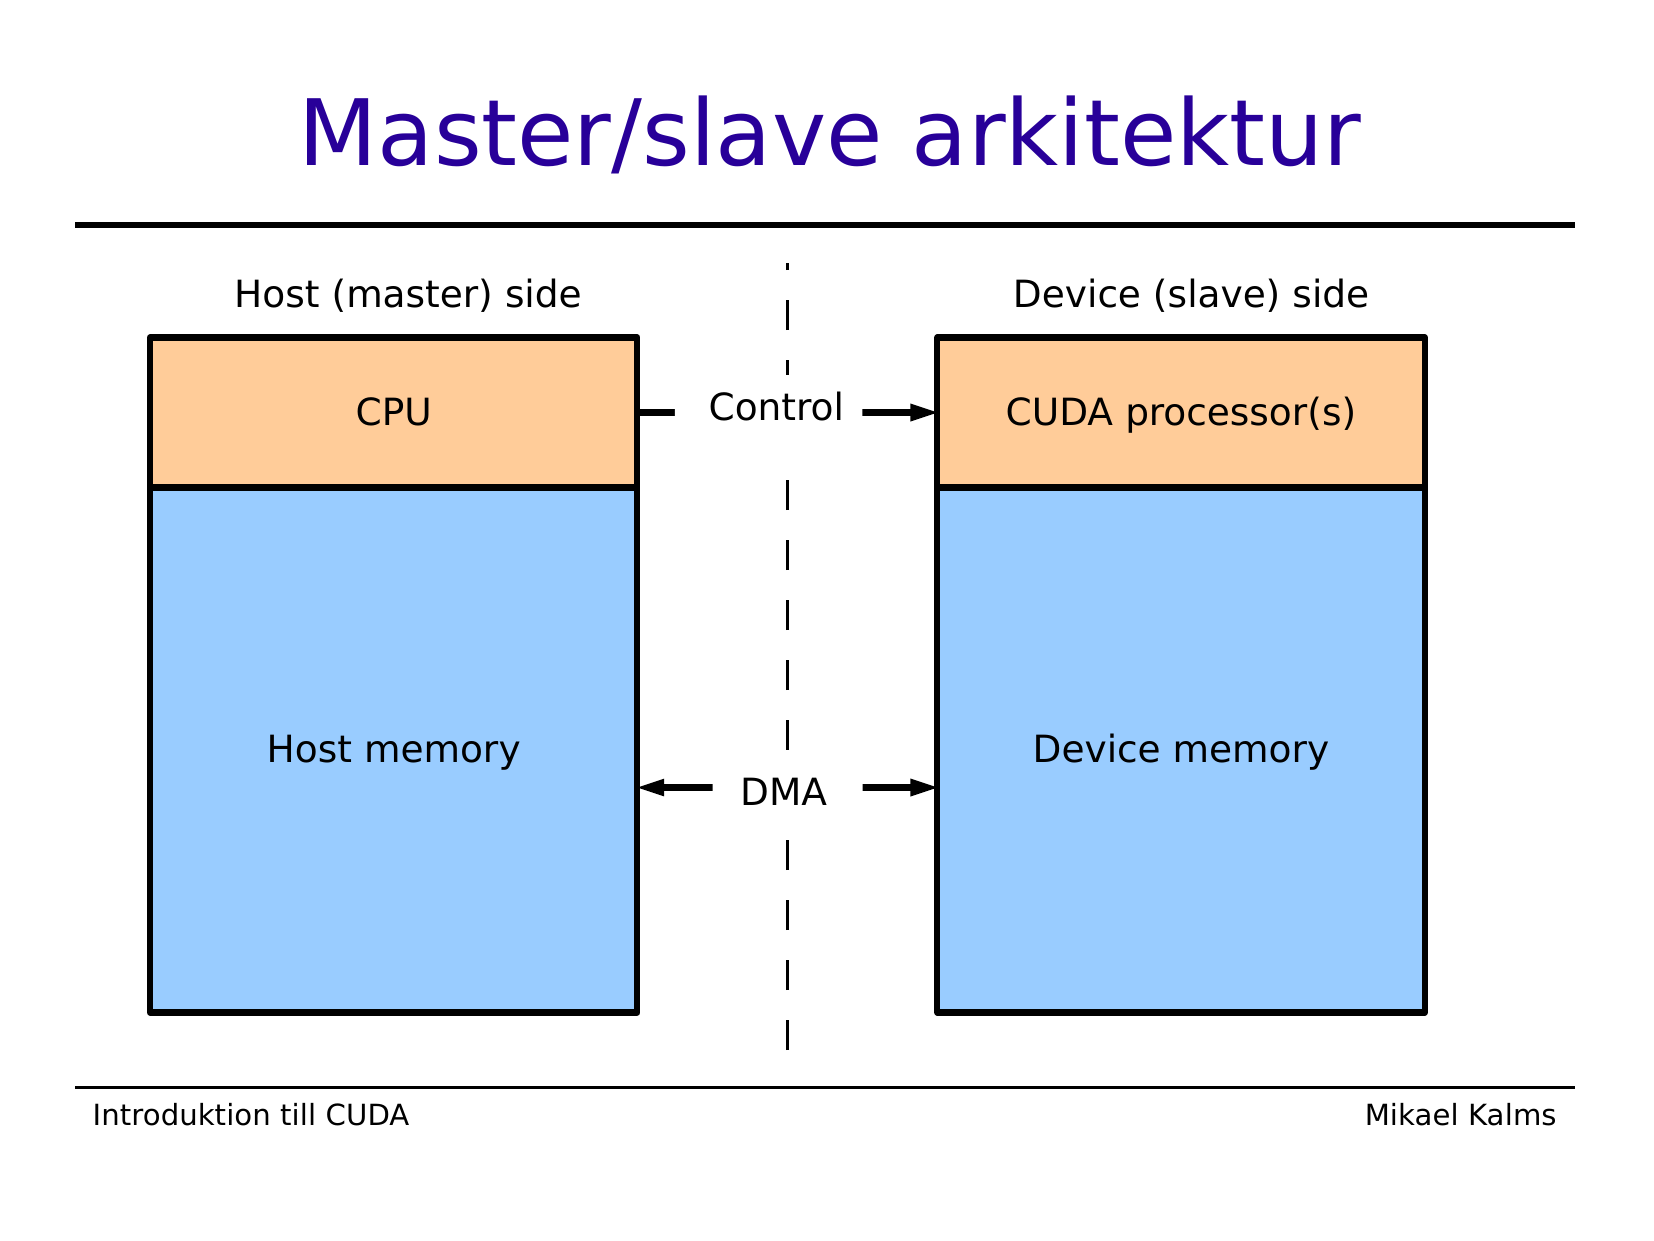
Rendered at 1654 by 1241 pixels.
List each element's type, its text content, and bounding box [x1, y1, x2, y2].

text_box Device memory [937, 488, 1425, 1013]
text_box CUDA processor(s) [937, 337, 1425, 488]
title Master/slave arkitektur [86, 37, 1576, 230]
text_box Control [690, 375, 863, 440]
text_box [674, 375, 863, 451]
text_box Host memory [149, 488, 638, 1013]
text_box Mikael Kalms [1347, 1087, 1576, 1143]
text_box [712, 750, 863, 826]
text_box Device (slave) side [995, 262, 1388, 327]
text_box DMA [722, 760, 846, 826]
text_box Introduktion till CUDA [75, 1087, 428, 1143]
text_box Host (master) side [216, 262, 601, 327]
text_box CPU [149, 337, 638, 488]
